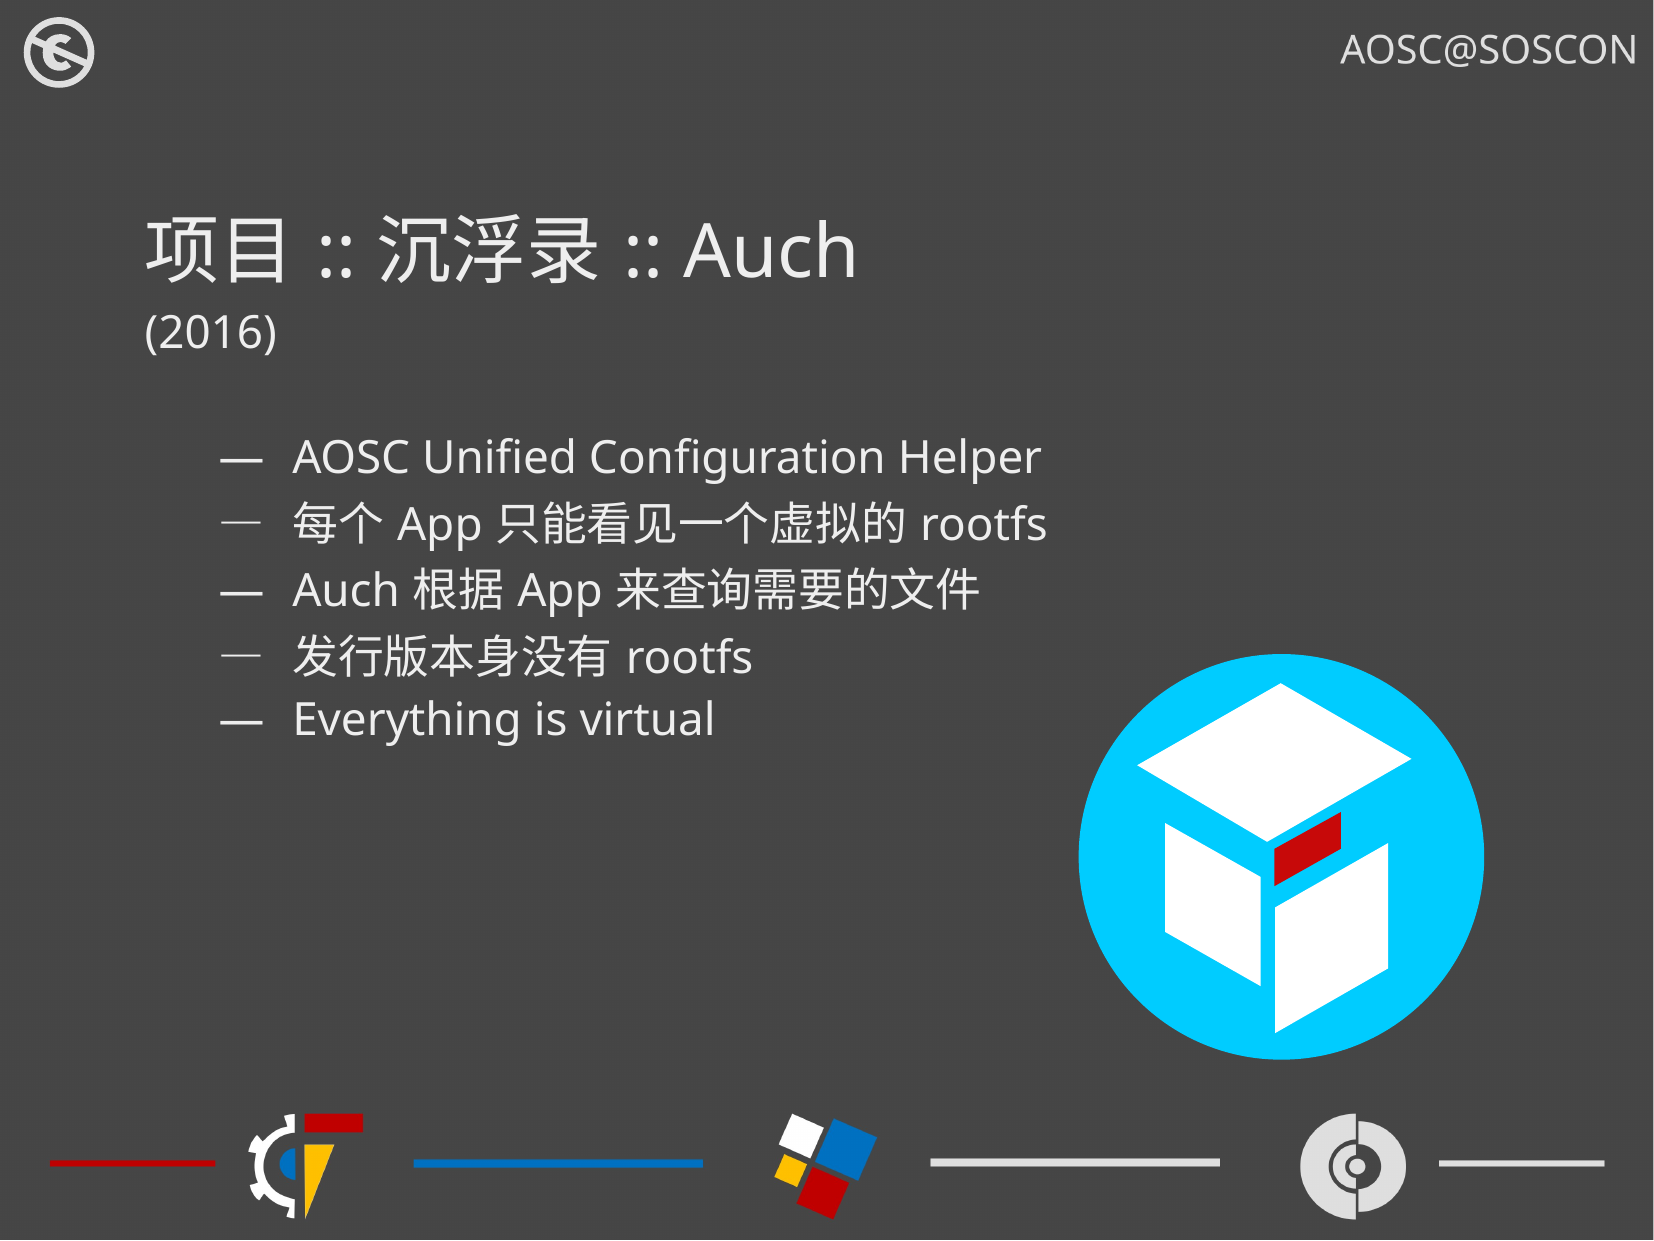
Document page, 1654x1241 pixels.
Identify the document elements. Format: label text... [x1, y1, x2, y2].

text_box 项目::沉浮录:: Auch (2016) — AOSC Unified Configuration Helper — 每个App只能看见一个虚拟的rootfs — Auch根据App来查询需要的文件 — 发行版本身没有rootfs — Everything is virtual [129, 183, 1536, 1028]
picture [0, 0, 1654, 1240]
